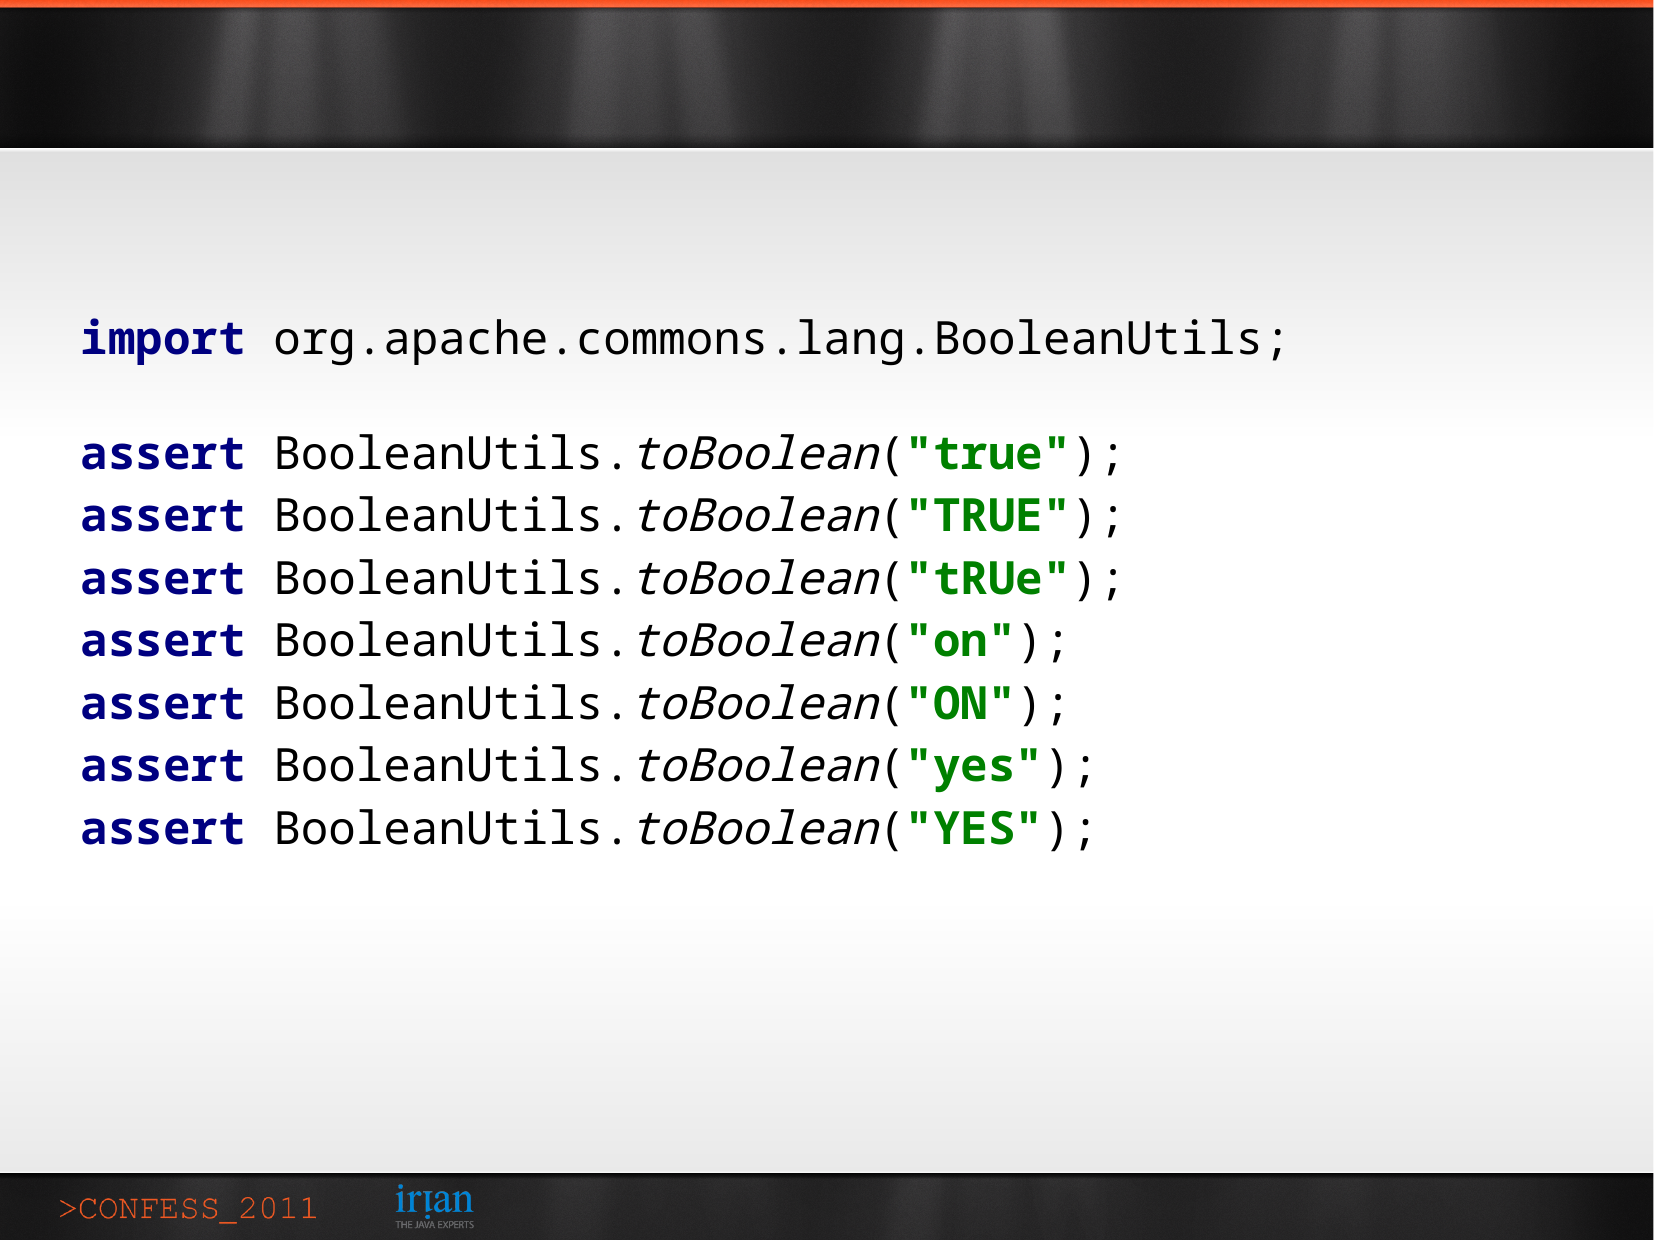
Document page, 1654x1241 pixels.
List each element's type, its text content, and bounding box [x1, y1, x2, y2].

picture [0, 0, 1654, 1240]
subtitle import org.apache.commons.lang.BooleanUtils; assert BooleanUtils.toBoolean("true"); assert BooleanUtils.toBoolean("TRUE"); assert BooleanUtils.toBoolean("tRUe"); assert BooleanUtils.toBoolean("on"); assert BooleanUtils.toBoolean("ON"); assert BooleanUtils.toBoolean("yes"); assert BooleanUtils.toBoolean("YES"); [80, 305, 1654, 1125]
